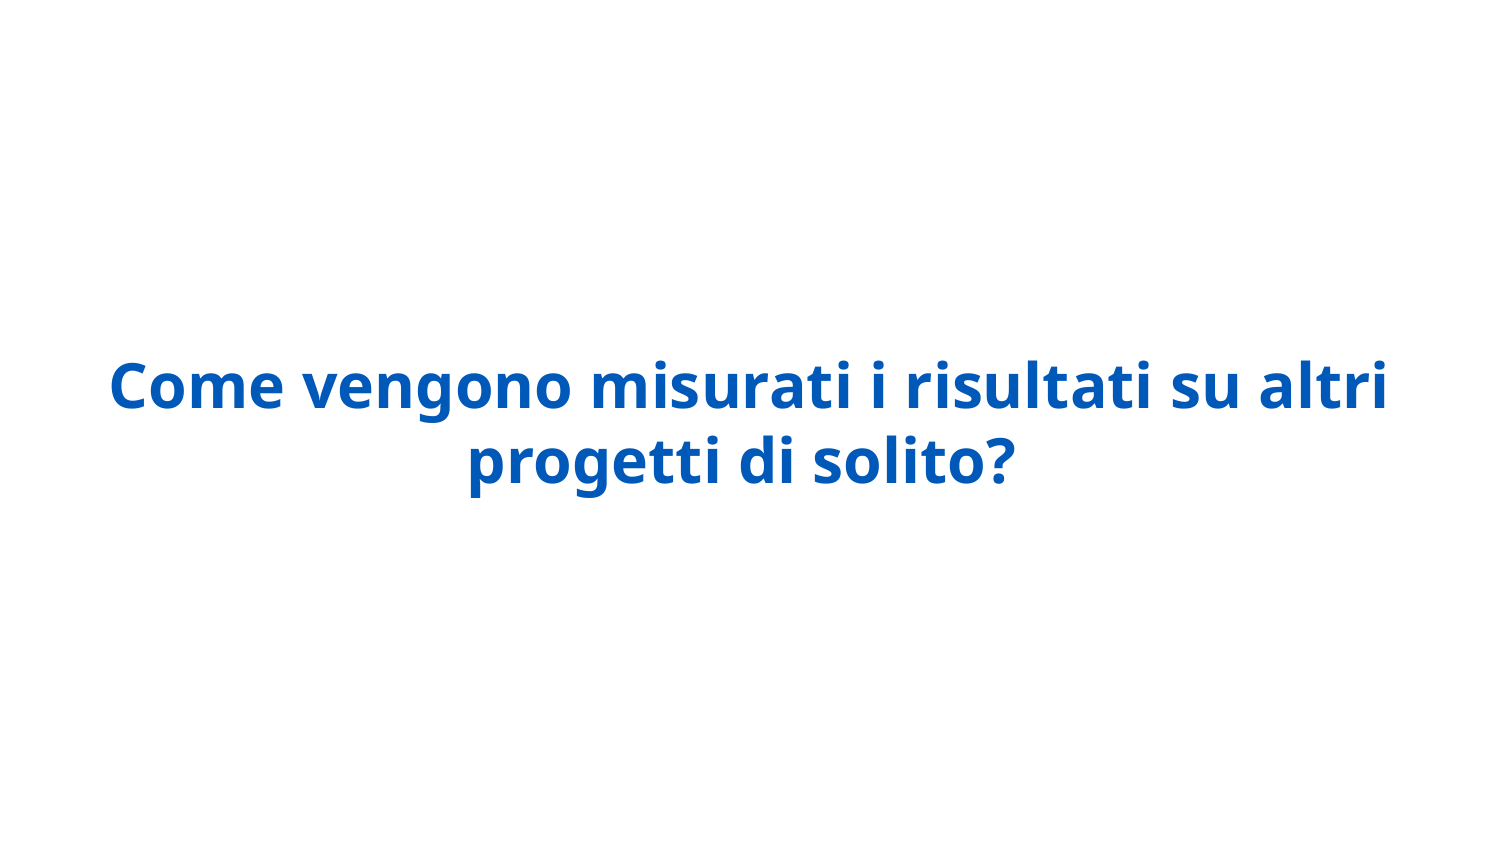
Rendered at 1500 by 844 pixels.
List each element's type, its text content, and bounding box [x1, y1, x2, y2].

title Come vengono misurati i risultati su altri progetti di solito? [51, 51, 1449, 792]
